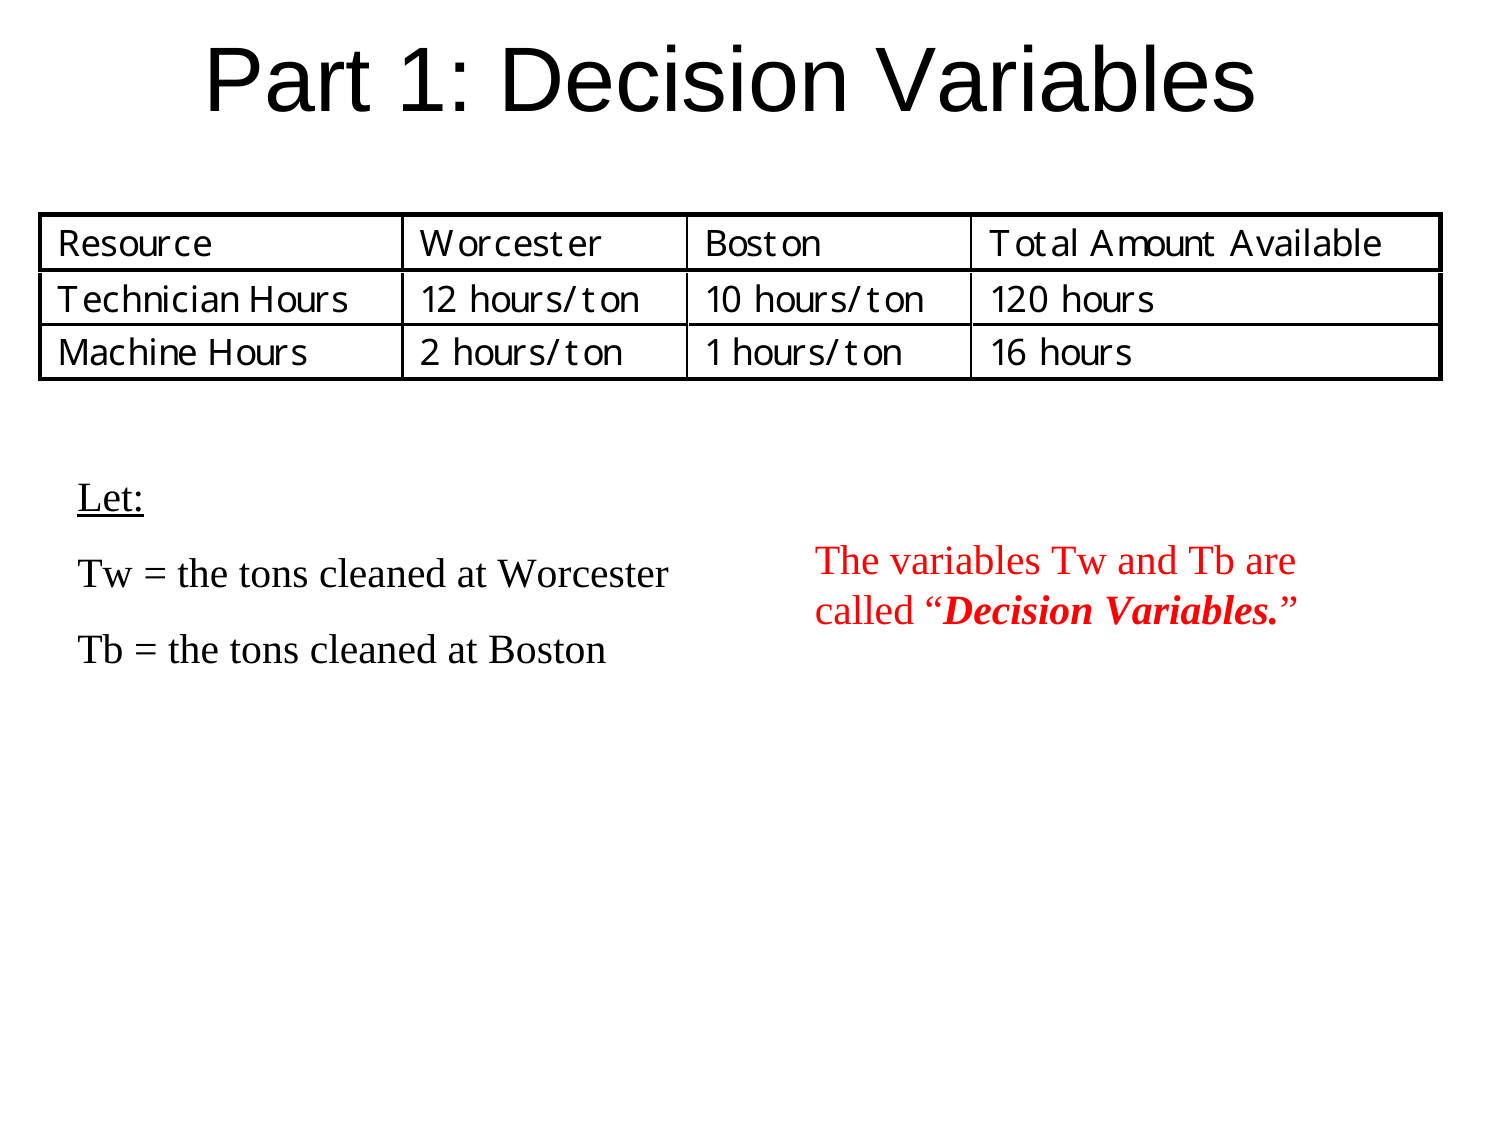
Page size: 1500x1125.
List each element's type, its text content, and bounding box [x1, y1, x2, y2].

text_box Part 1: Decision Variables [87, 12, 1375, 138]
text_box Let: Tw = the tons cleaned at Worcester Tb = the tons cleaned at Boston [62, 462, 1263, 681]
picture [37, 212, 1450, 426]
text_box The variables Tw and Tb are called “Decision Variables.” [799, 524, 1413, 641]
